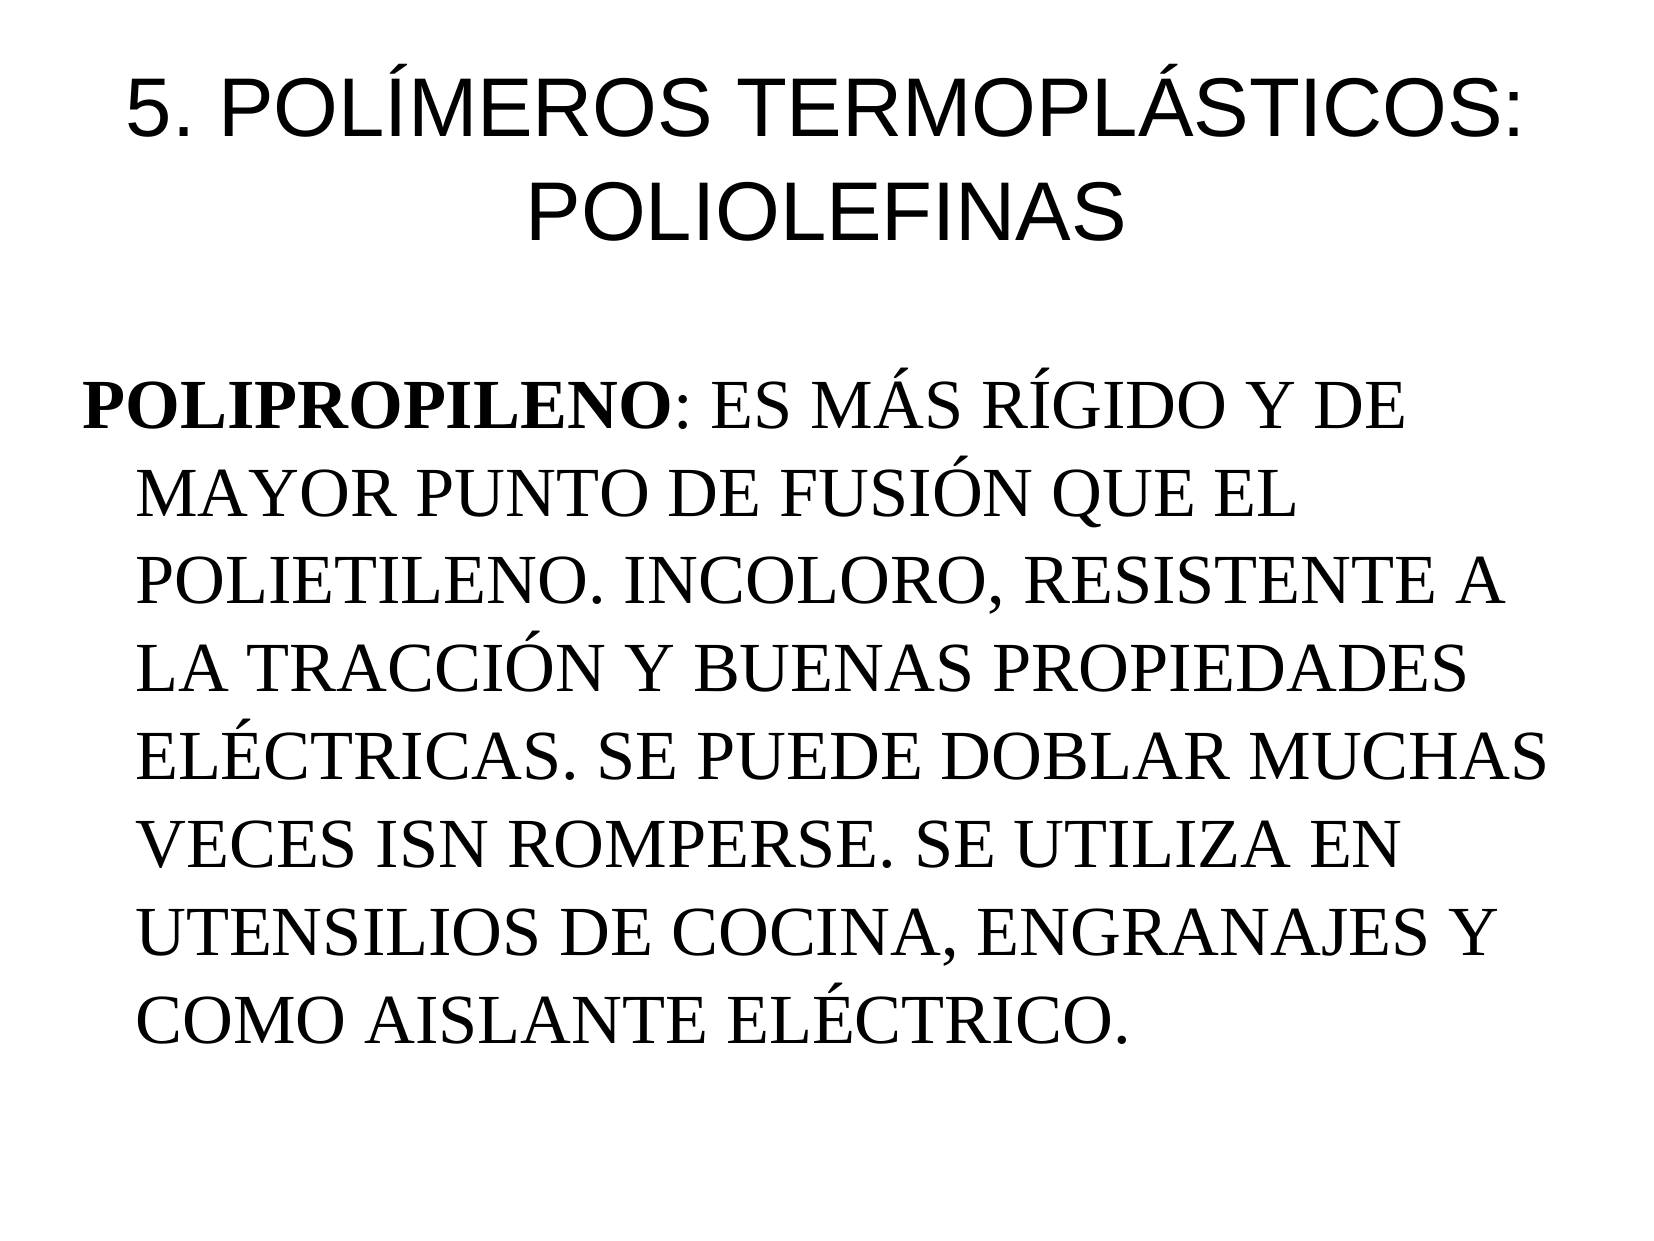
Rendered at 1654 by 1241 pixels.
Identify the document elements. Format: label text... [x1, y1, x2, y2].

title 5. POLÍMEROS TERMOPLÁSTICOS: POLIOLEFINAS [82, 48, 1571, 257]
list POLIPROPILENO: ES MÁS RÍGIDO Y DE MAYOR PUNTO DE FUSIÓN QUE EL POLIETILENO. INCOLORO, RESISTENTE A LA TRACCIÓN Y BUENAS PROPIEDADES ELÉCTRICAS. SE PUEDE DOBLAR MUCHAS VECES ISN ROMPERSE. SE UTILIZA EN UTENSILIOS DE COCINA, ENGRANAJES Y COMO AISLANTE ELÉCTRICO. [82, 354, 1571, 1109]
